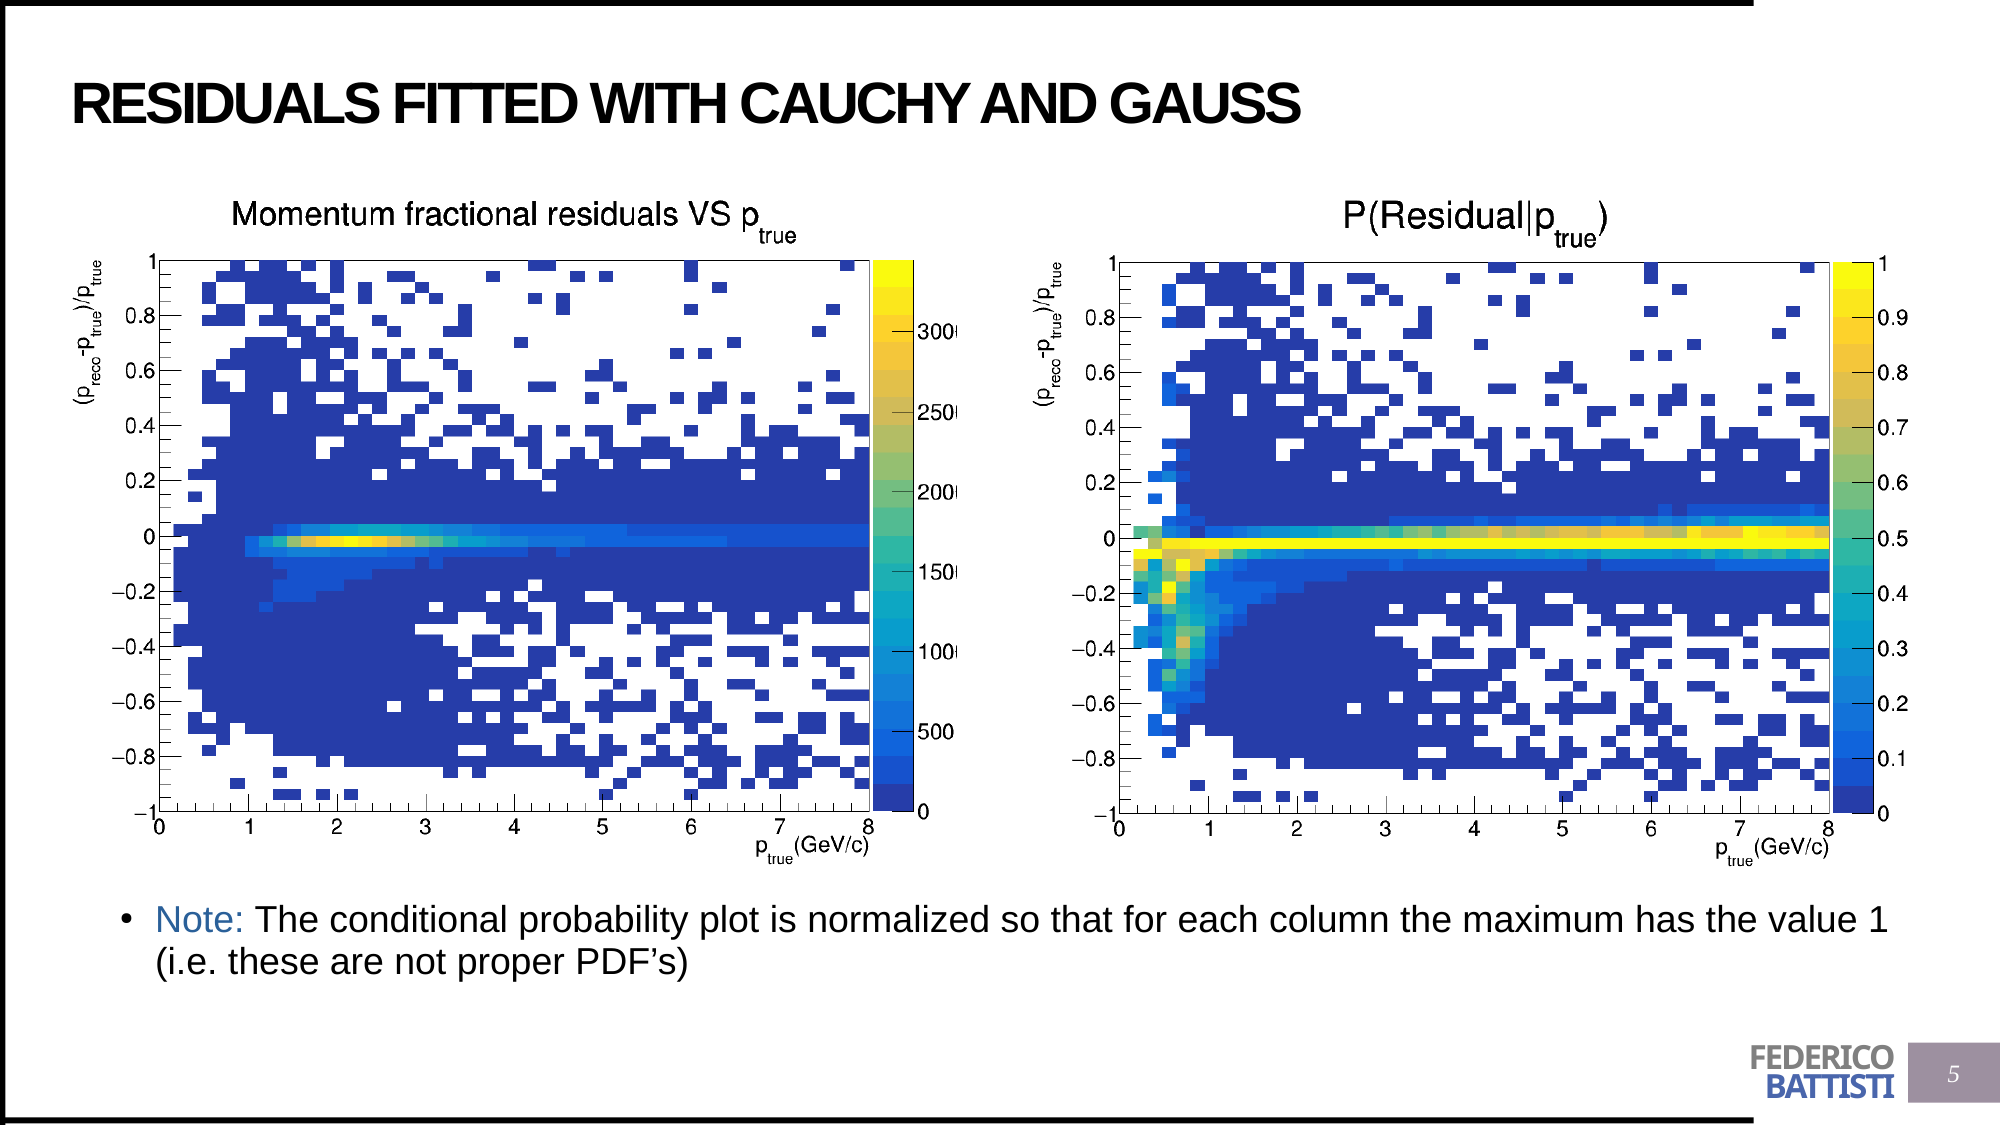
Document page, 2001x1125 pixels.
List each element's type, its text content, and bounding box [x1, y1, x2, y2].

text_box Note: The conditional probability plot is normalized so that for each column the maximum has the value 1 (i.e. these are not proper PDF’s) [105, 891, 1921, 991]
picture [1031, 193, 1917, 882]
slide_number <number> [1931, 1050, 1977, 1096]
picture [71, 191, 957, 881]
title RESIDUALS FITTED WITH CAUCHY AND GAUSS [70, 67, 1580, 142]
